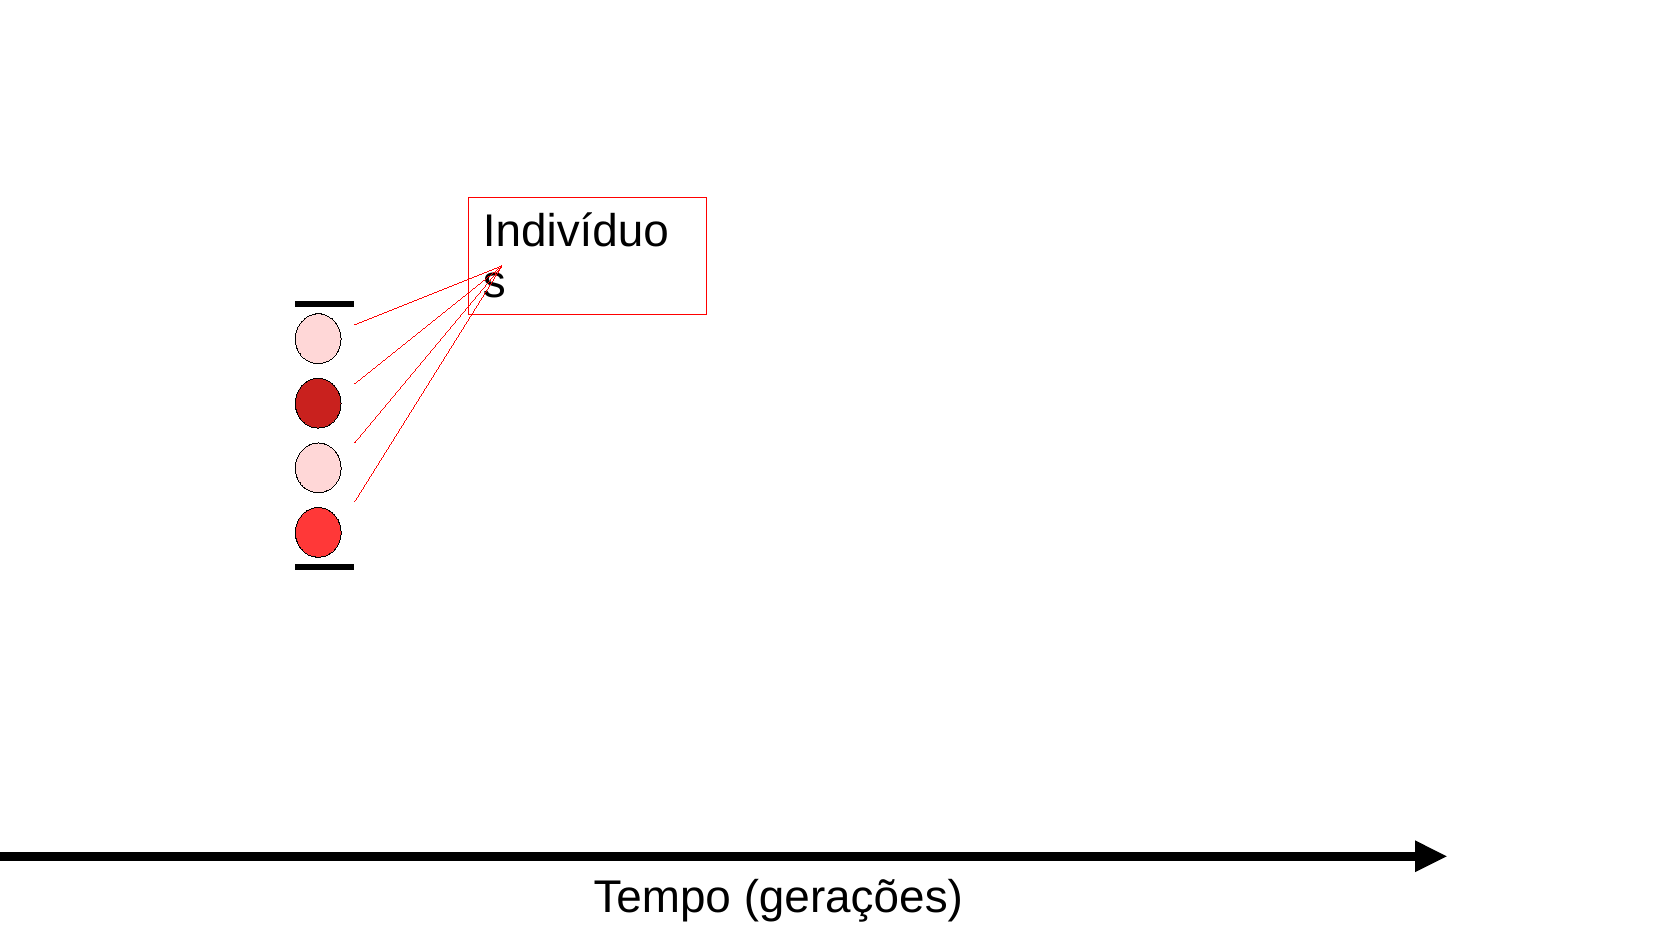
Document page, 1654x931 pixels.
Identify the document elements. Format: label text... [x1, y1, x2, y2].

text_box Tempo (gerações) [578, 864, 977, 931]
text_box Indivíduos [468, 197, 707, 264]
text_box [295, 313, 342, 364]
text_box [295, 442, 342, 493]
text_box [354, 29, 1418, 827]
text_box [295, 378, 342, 429]
text_box [295, 507, 342, 558]
